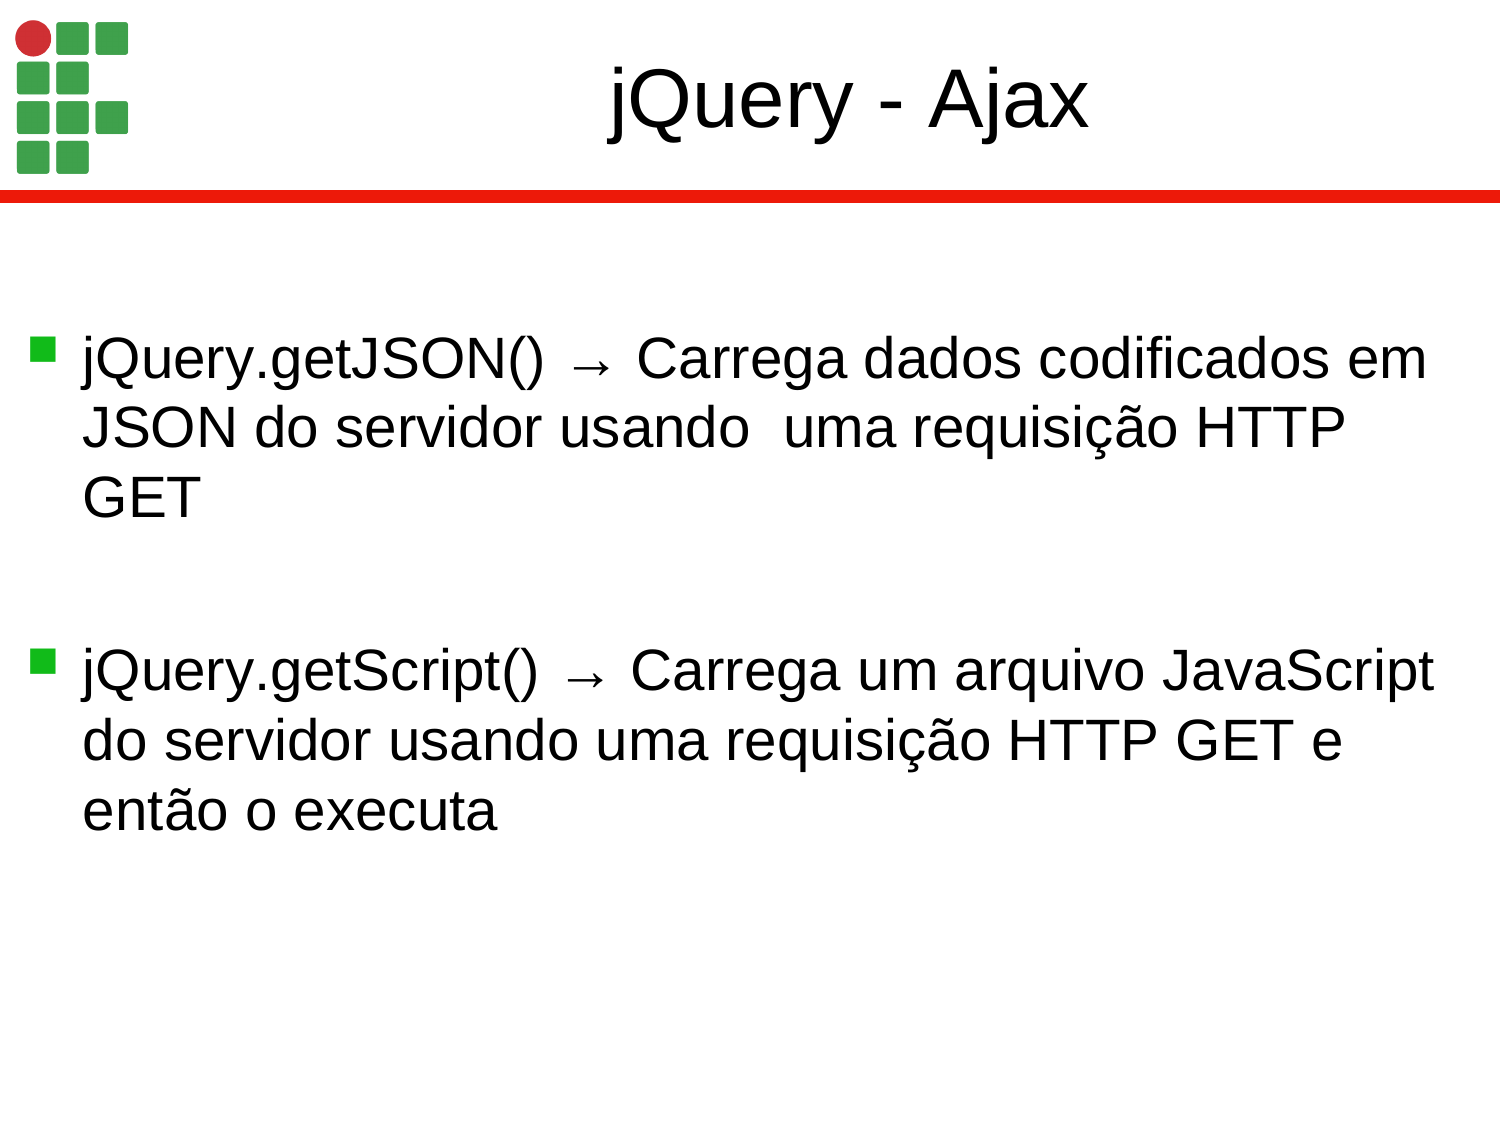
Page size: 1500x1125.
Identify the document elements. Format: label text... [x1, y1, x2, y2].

title jQuery - Ajax [230, 0, 1471, 188]
list jQuery.getJSON() → Carrega dados codificados em JSON do servidor usando uma requisição HTTP GET jQuery.getScript() → Carrega um arquivo JavaScript do servidor usando uma requisição HTTP GET e então o executa [11, 225, 1495, 1089]
picture [14, 16, 130, 178]
